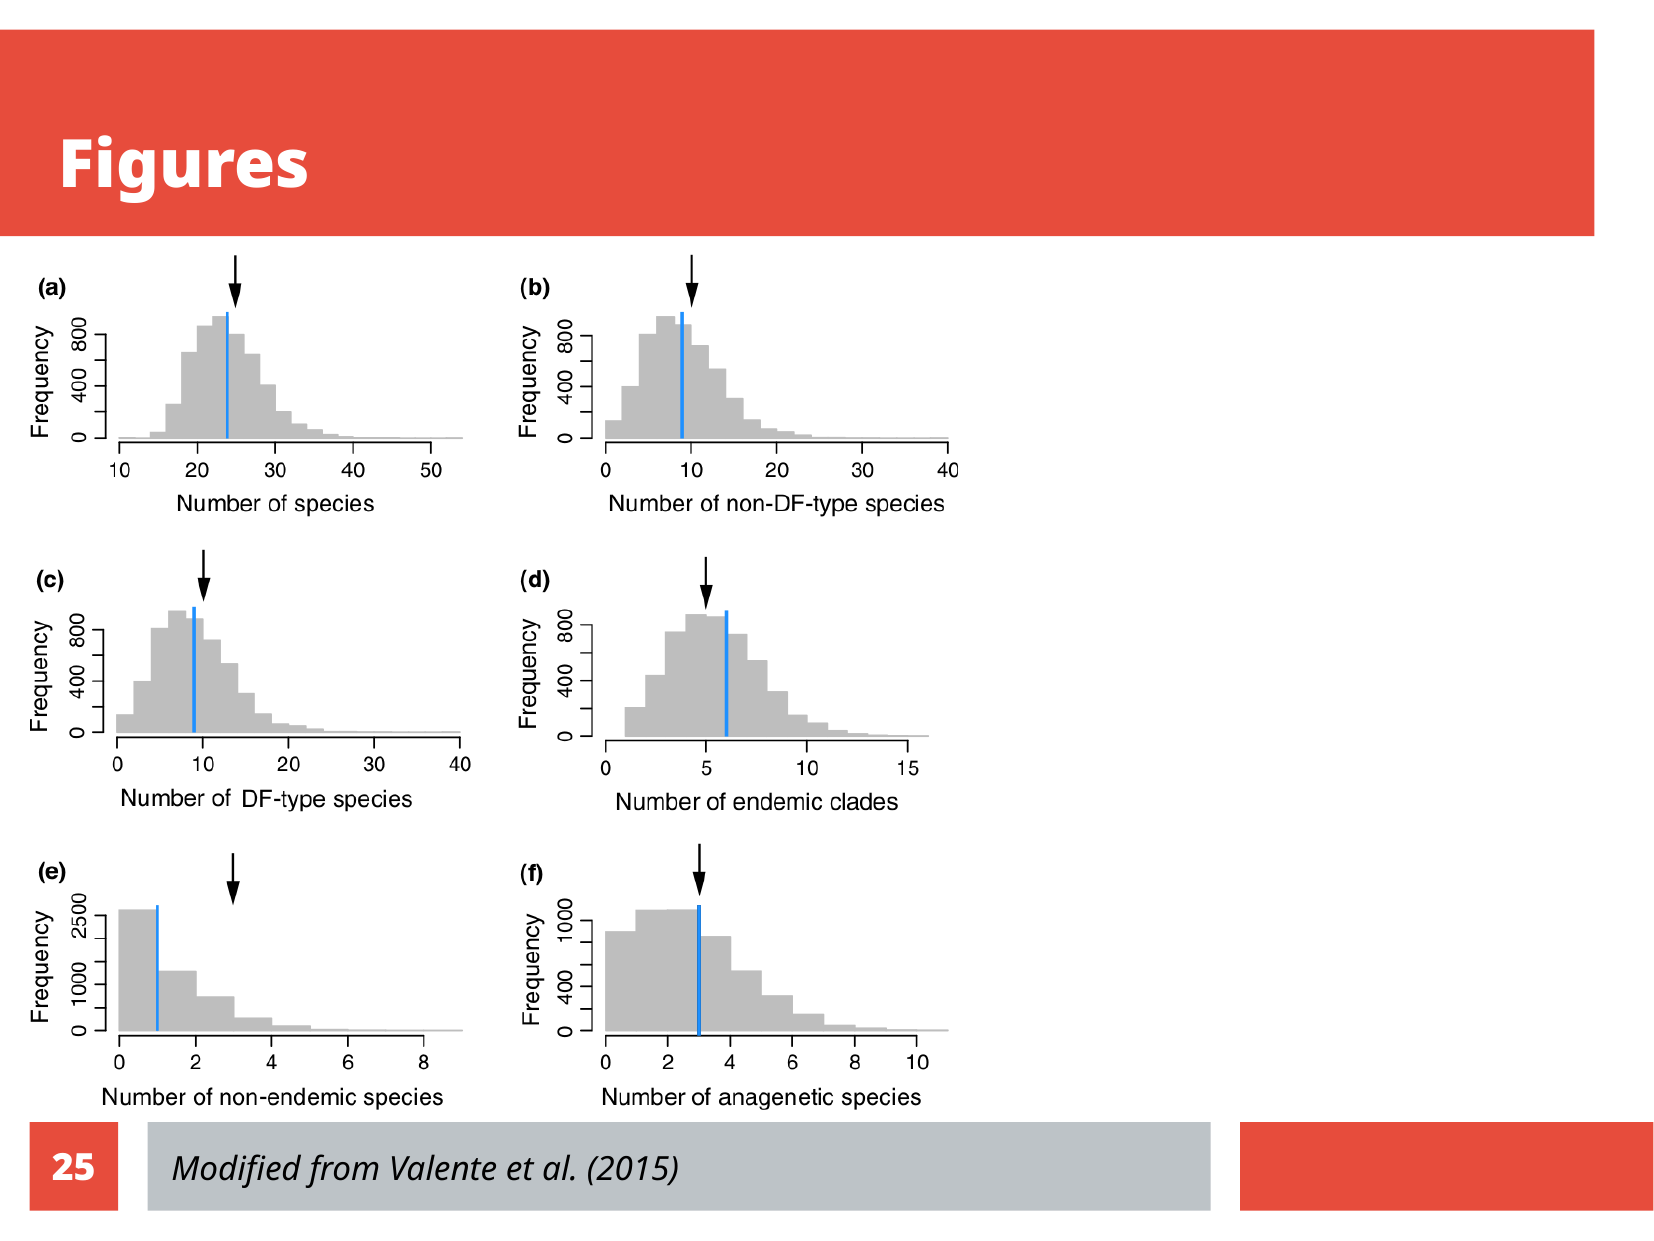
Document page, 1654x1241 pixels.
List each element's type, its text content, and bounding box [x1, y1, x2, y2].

title Figures [59, 59, 1595, 207]
text_box Modified from Valente et al. (2015) [156, 1137, 770, 1192]
picture [30, 254, 958, 1111]
